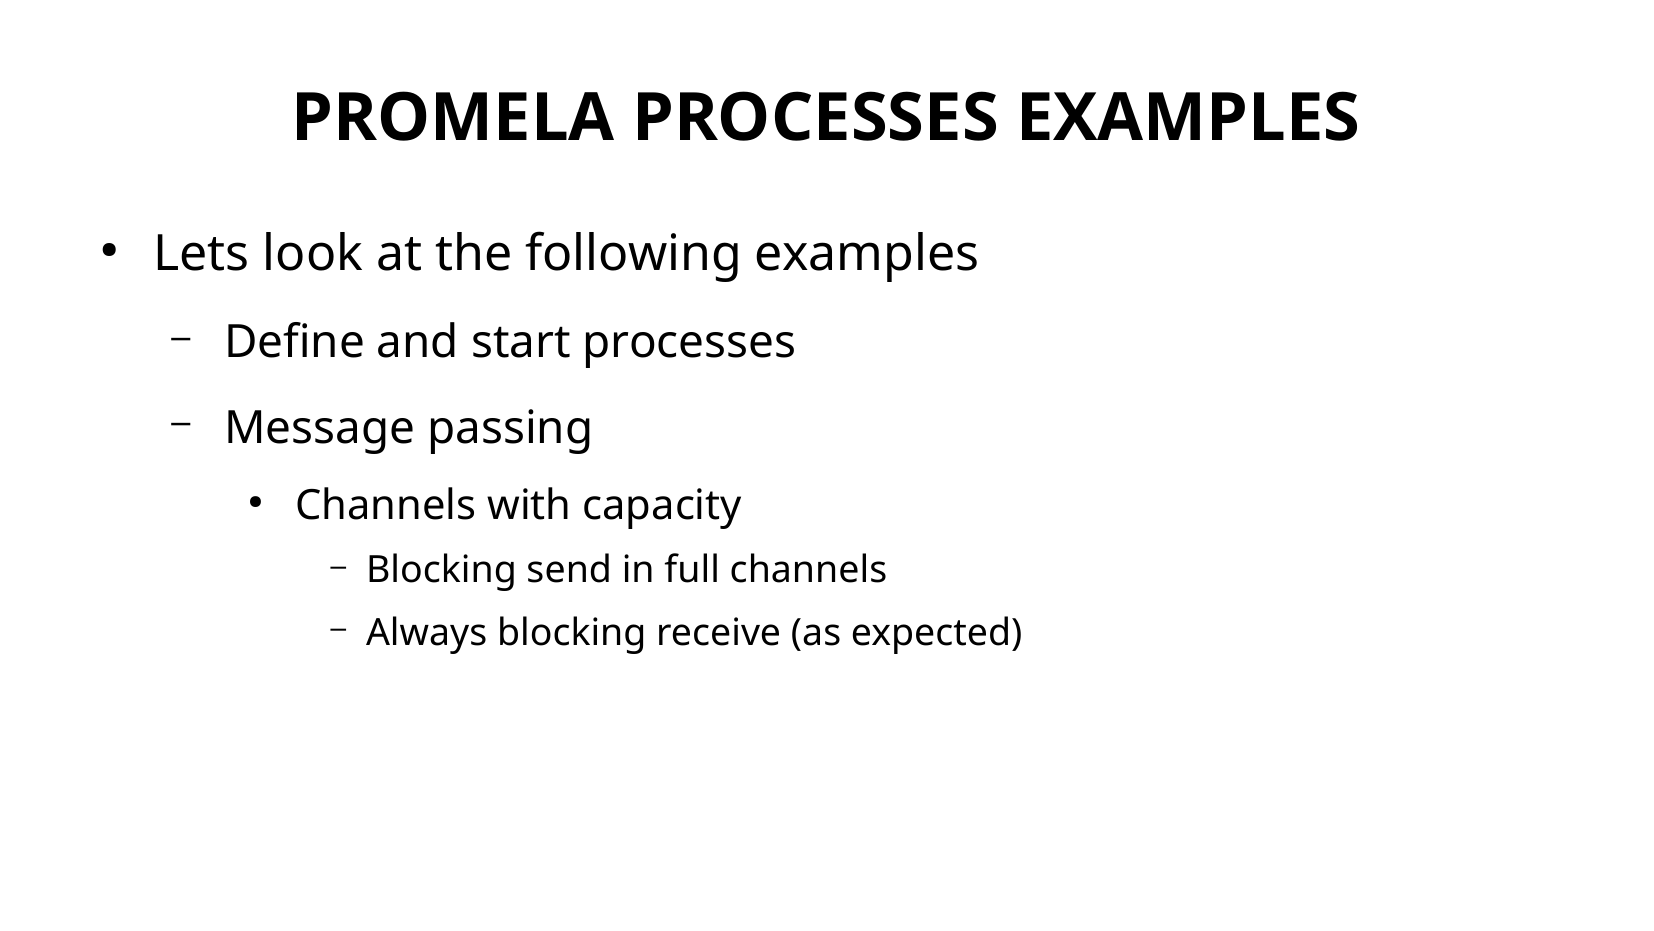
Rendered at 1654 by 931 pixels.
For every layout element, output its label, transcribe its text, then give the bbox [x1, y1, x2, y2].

list Lets look at the following examples Define and start processes Message passing Channels with capacity Blocking send in full channels Always blocking receive (as expected) [82, 217, 1571, 757]
title PROMELA PROCESSES EXAMPLES [82, 36, 1571, 193]
